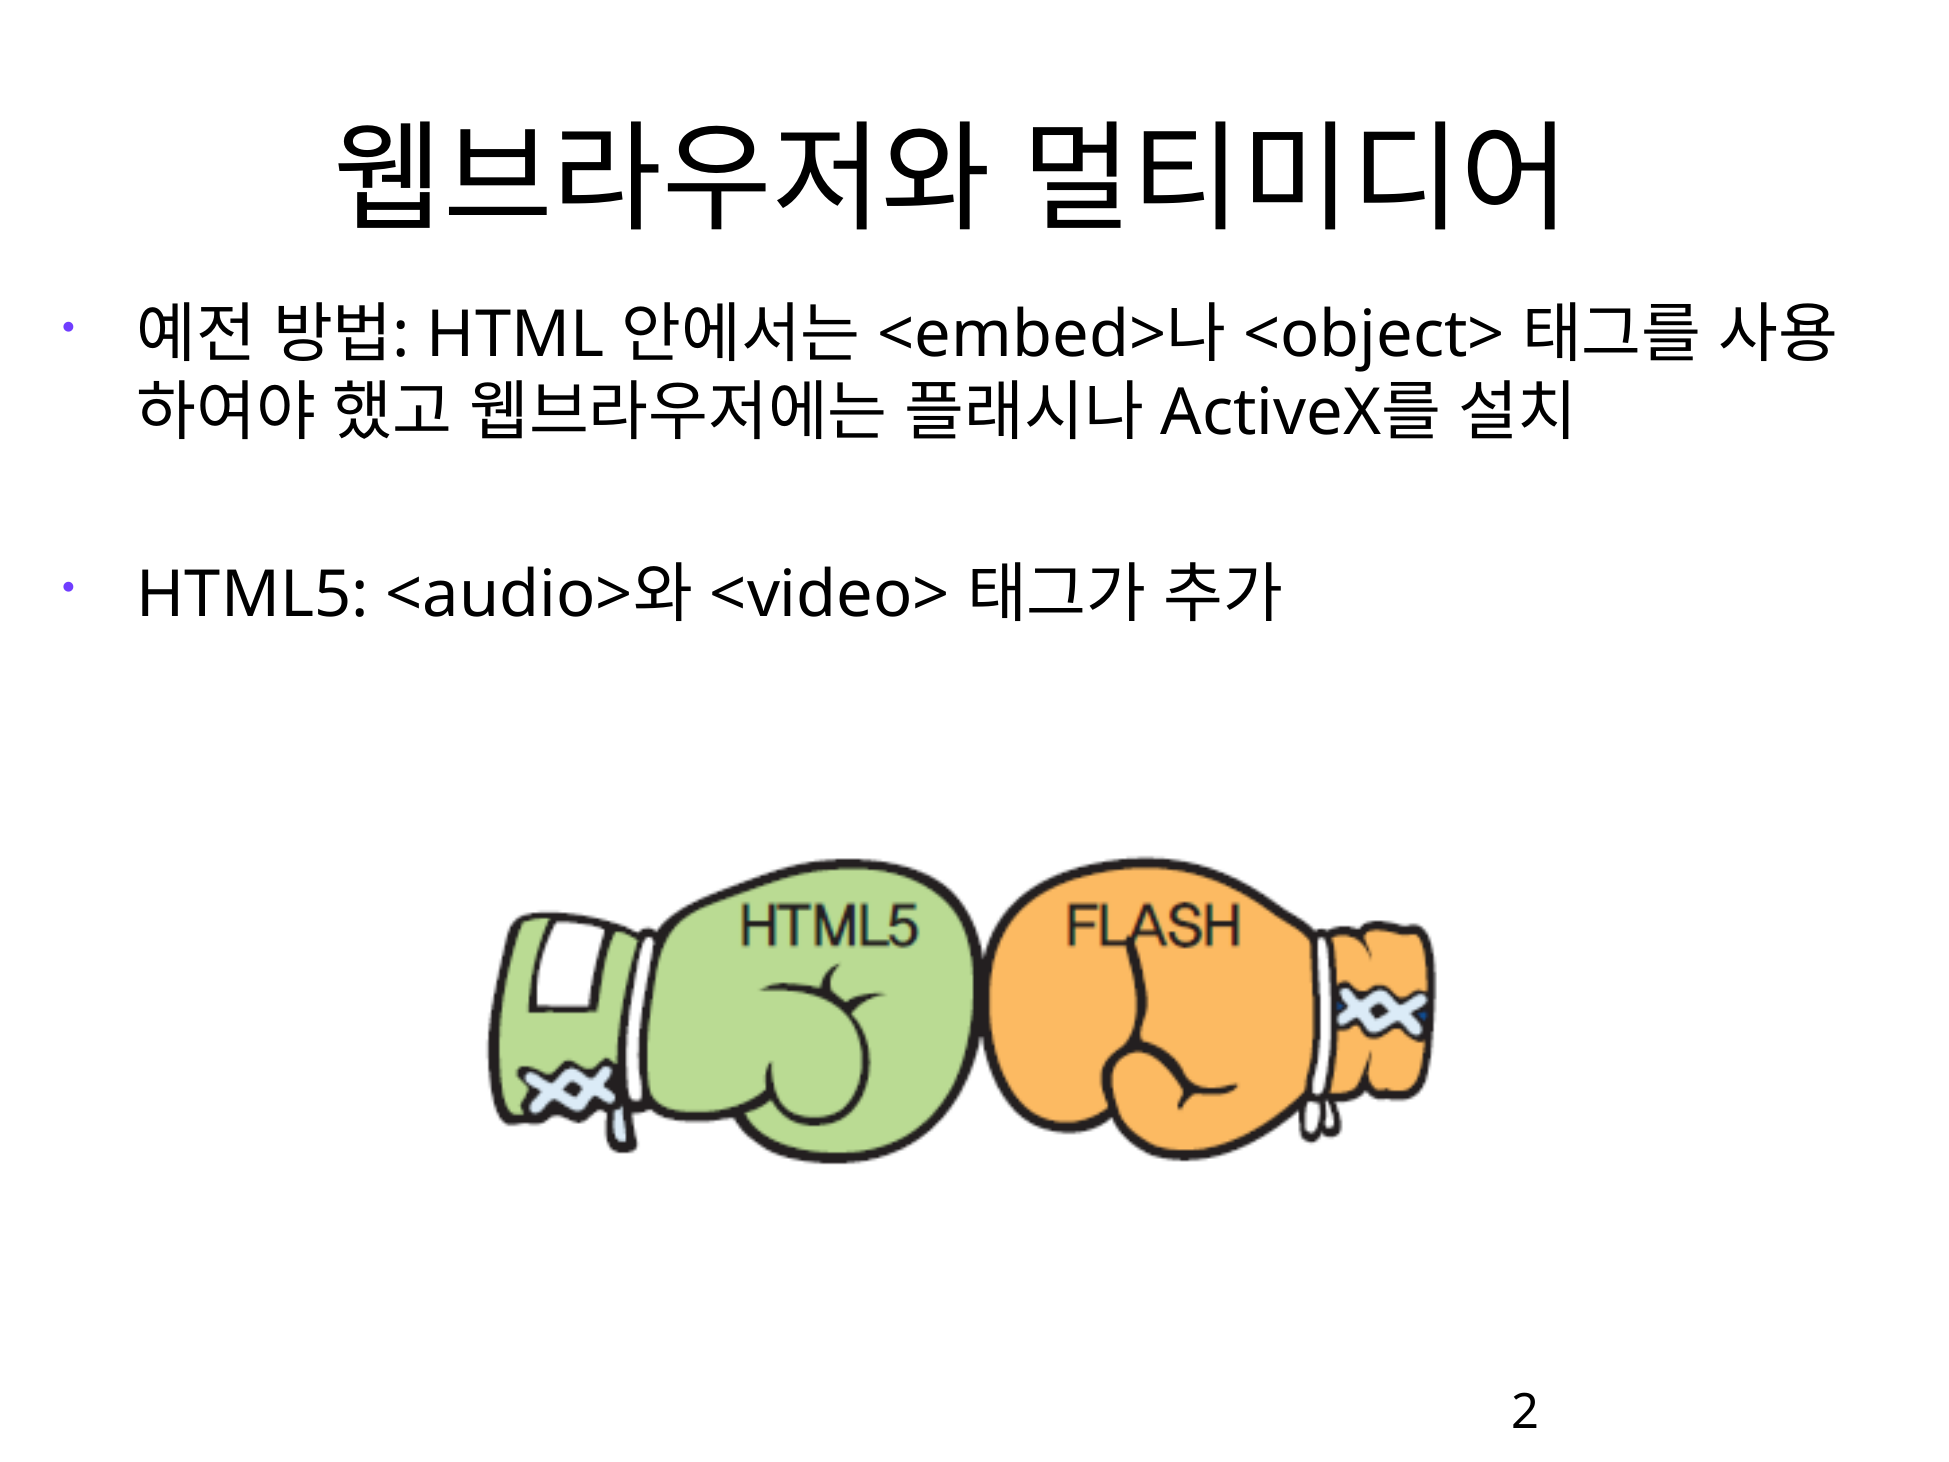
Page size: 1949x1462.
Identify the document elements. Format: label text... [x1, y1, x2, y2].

title 웹브라우저와 멀티미디어 [156, 92, 1749, 255]
list 예전 방법: HTML 안에서는 <embed>나 <object> 태그를 사용하여야 했고 웹브라우저에는 플래시나 ActiveX를 설치 HTML5: <audio>와 <video> 태그가 추가 [48, 284, 1897, 1343]
picture [449, 806, 1472, 1202]
slide_number <숫자> [1496, 1372, 1899, 1462]
